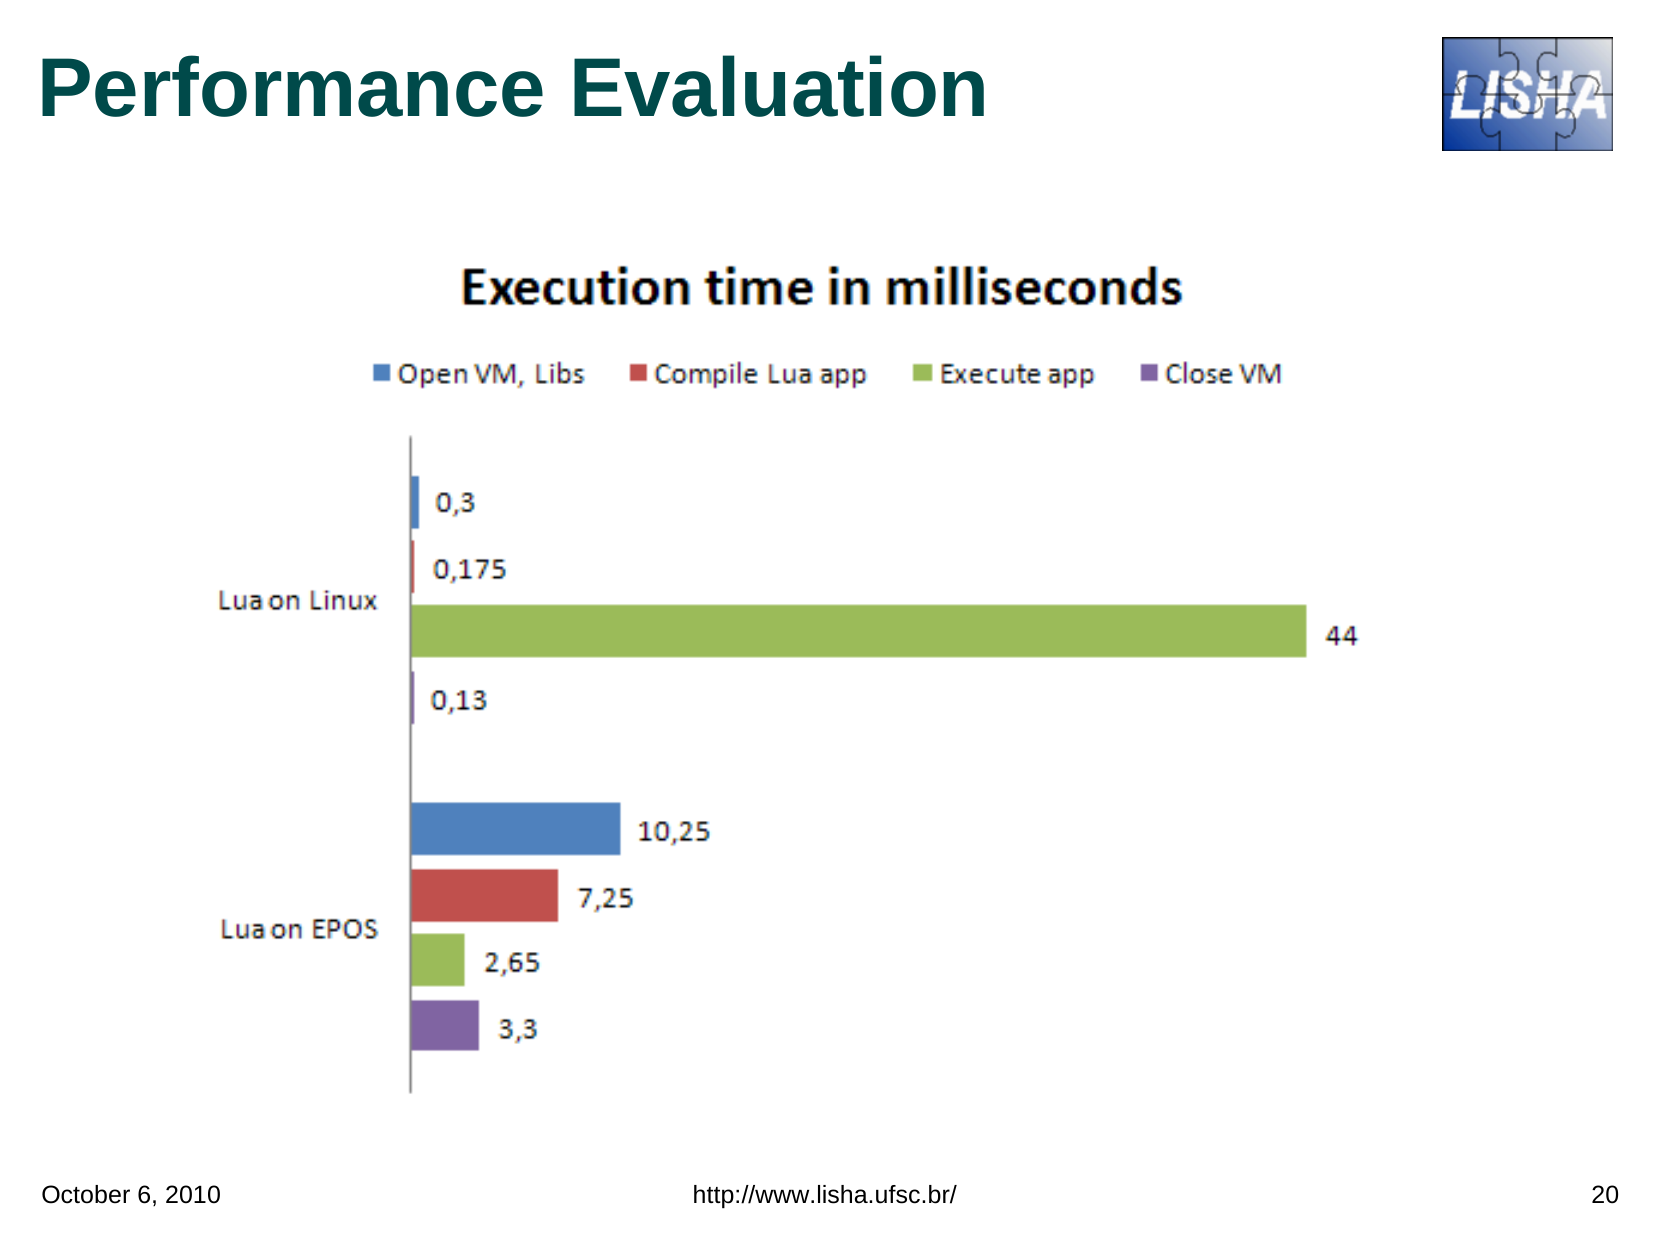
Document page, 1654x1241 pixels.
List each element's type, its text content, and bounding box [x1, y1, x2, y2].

picture [1442, 37, 1613, 151]
title Performance Evaluation [37, 37, 1426, 151]
picture [187, 229, 1463, 1126]
